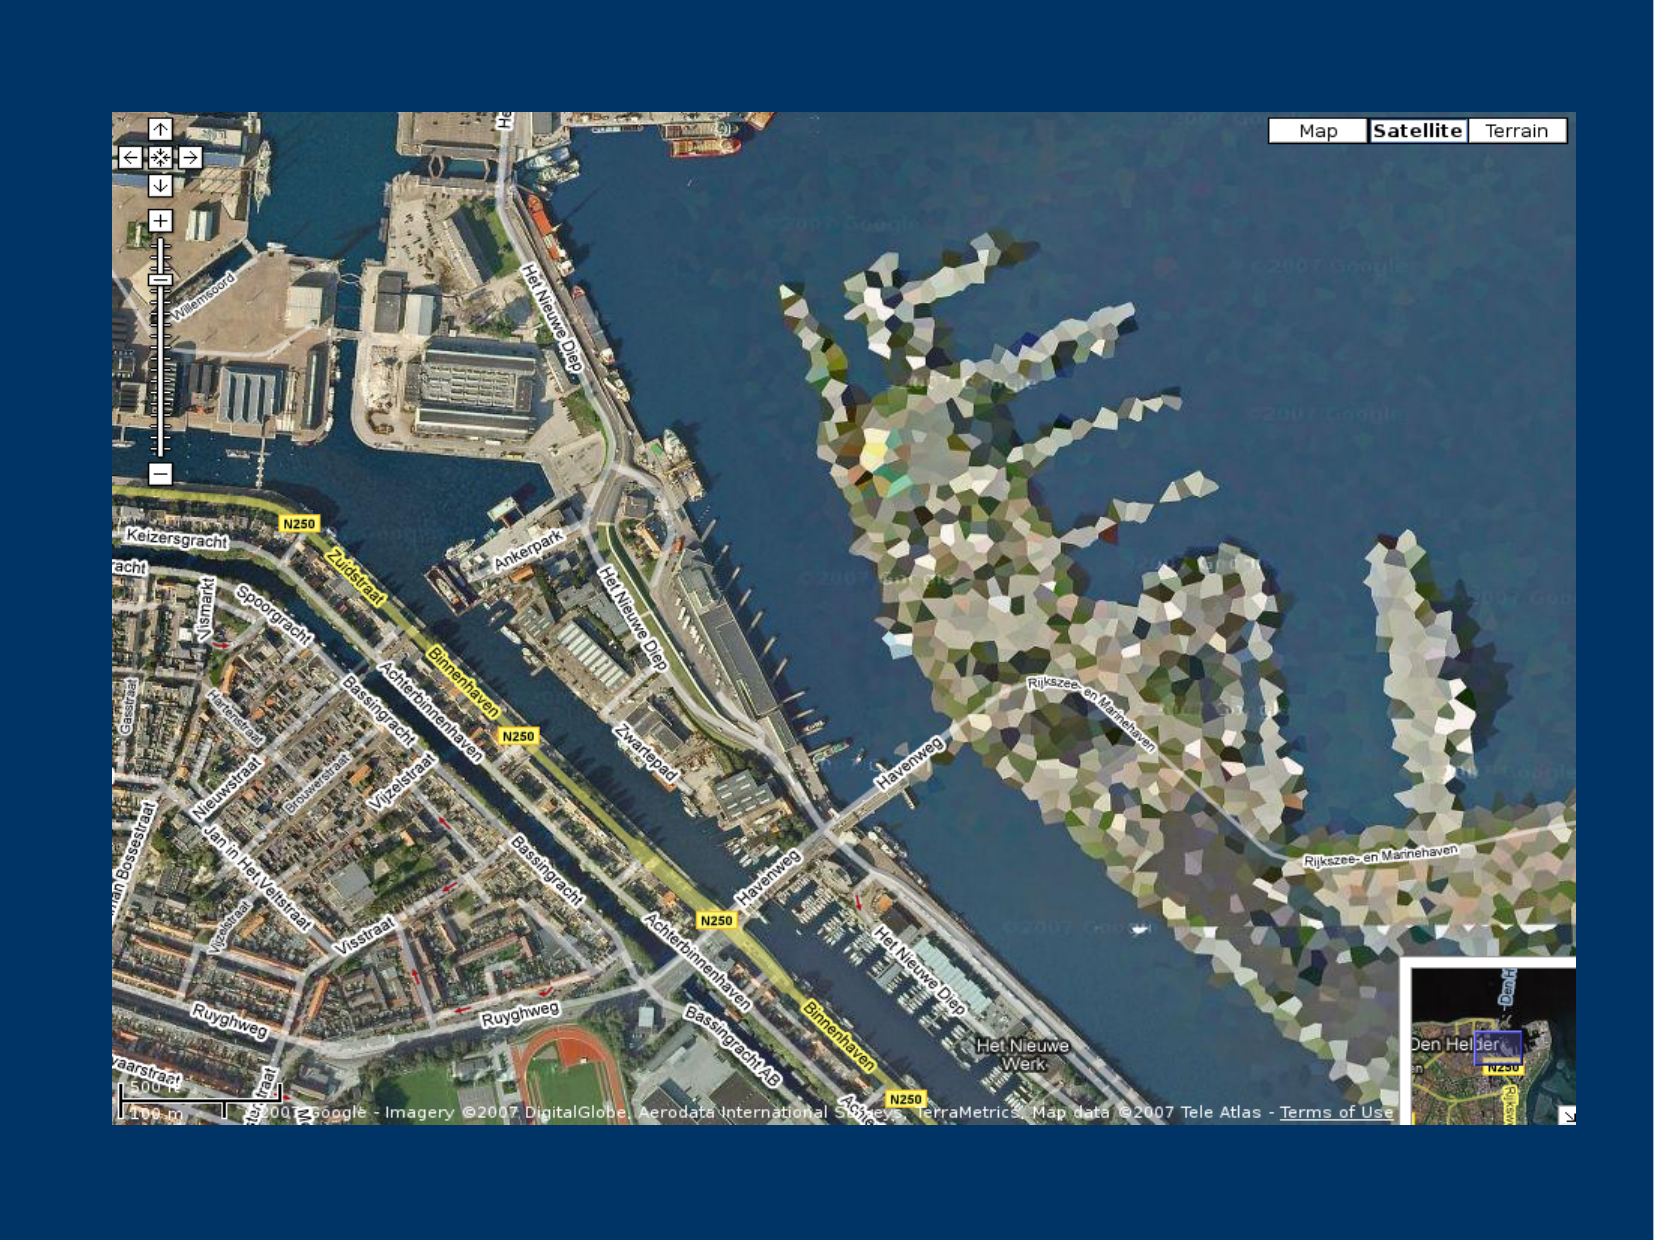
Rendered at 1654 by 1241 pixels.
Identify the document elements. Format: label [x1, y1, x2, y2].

picture [112, 112, 1576, 1126]
